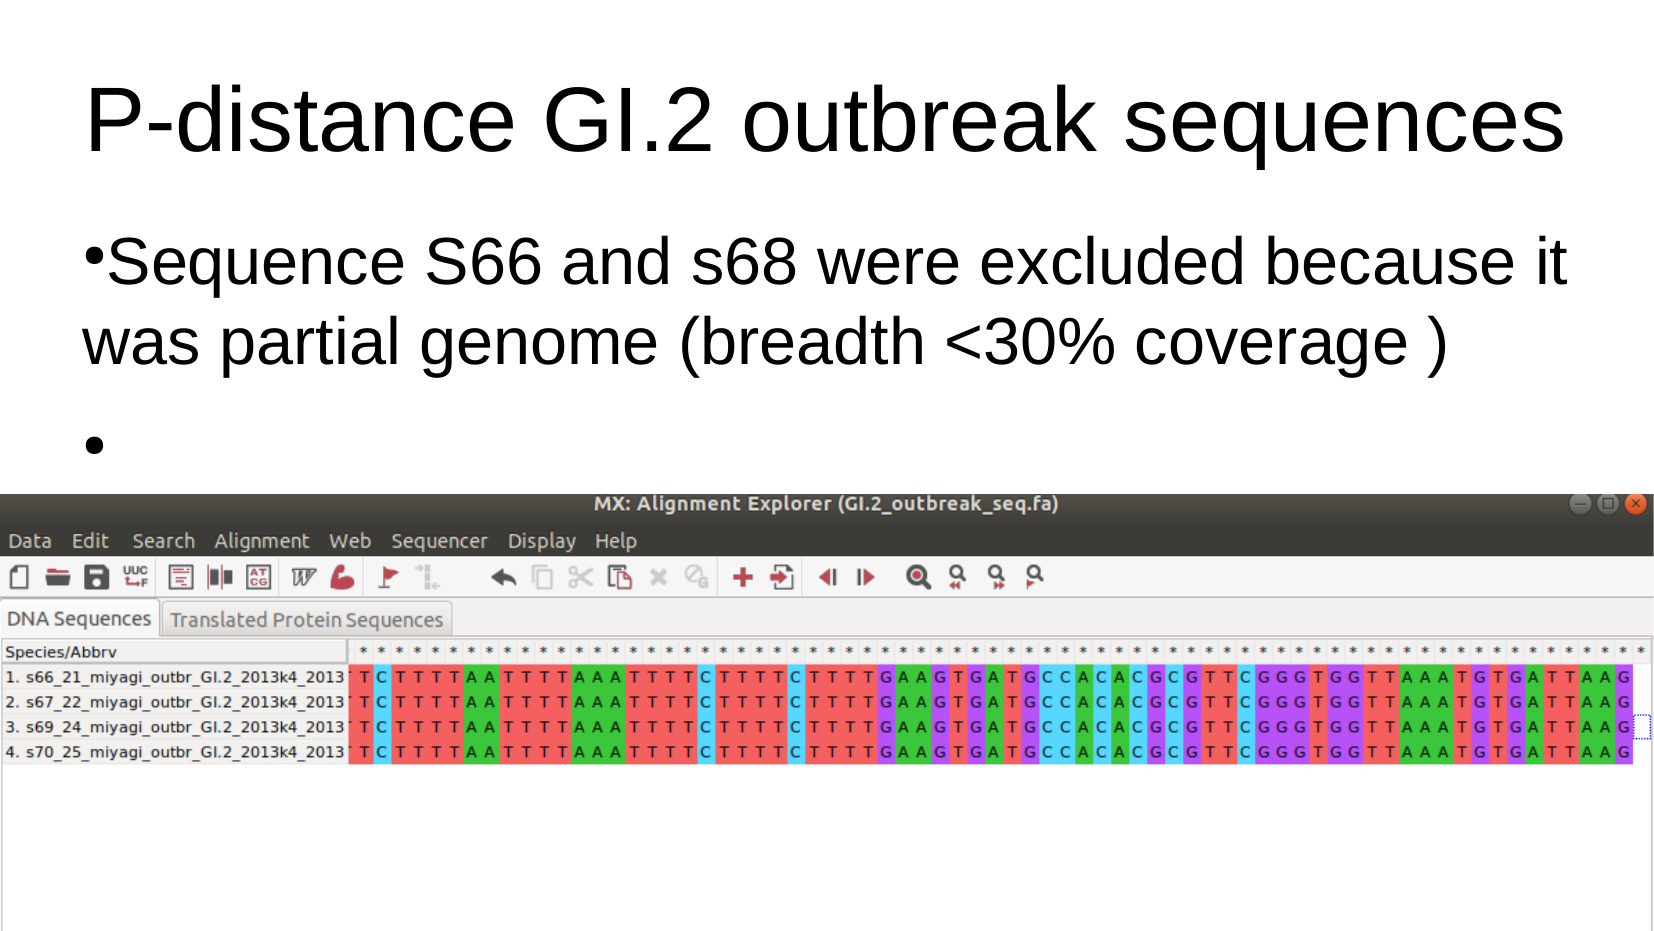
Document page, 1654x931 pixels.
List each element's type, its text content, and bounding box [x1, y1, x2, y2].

list Sequence S66 and s68 were excluded because it was partial genome (breadth <30% coverage ) [82, 217, 1571, 494]
title P-distance GI.2 outbreak sequences [82, 37, 1571, 193]
picture [0, 495, 1654, 931]
